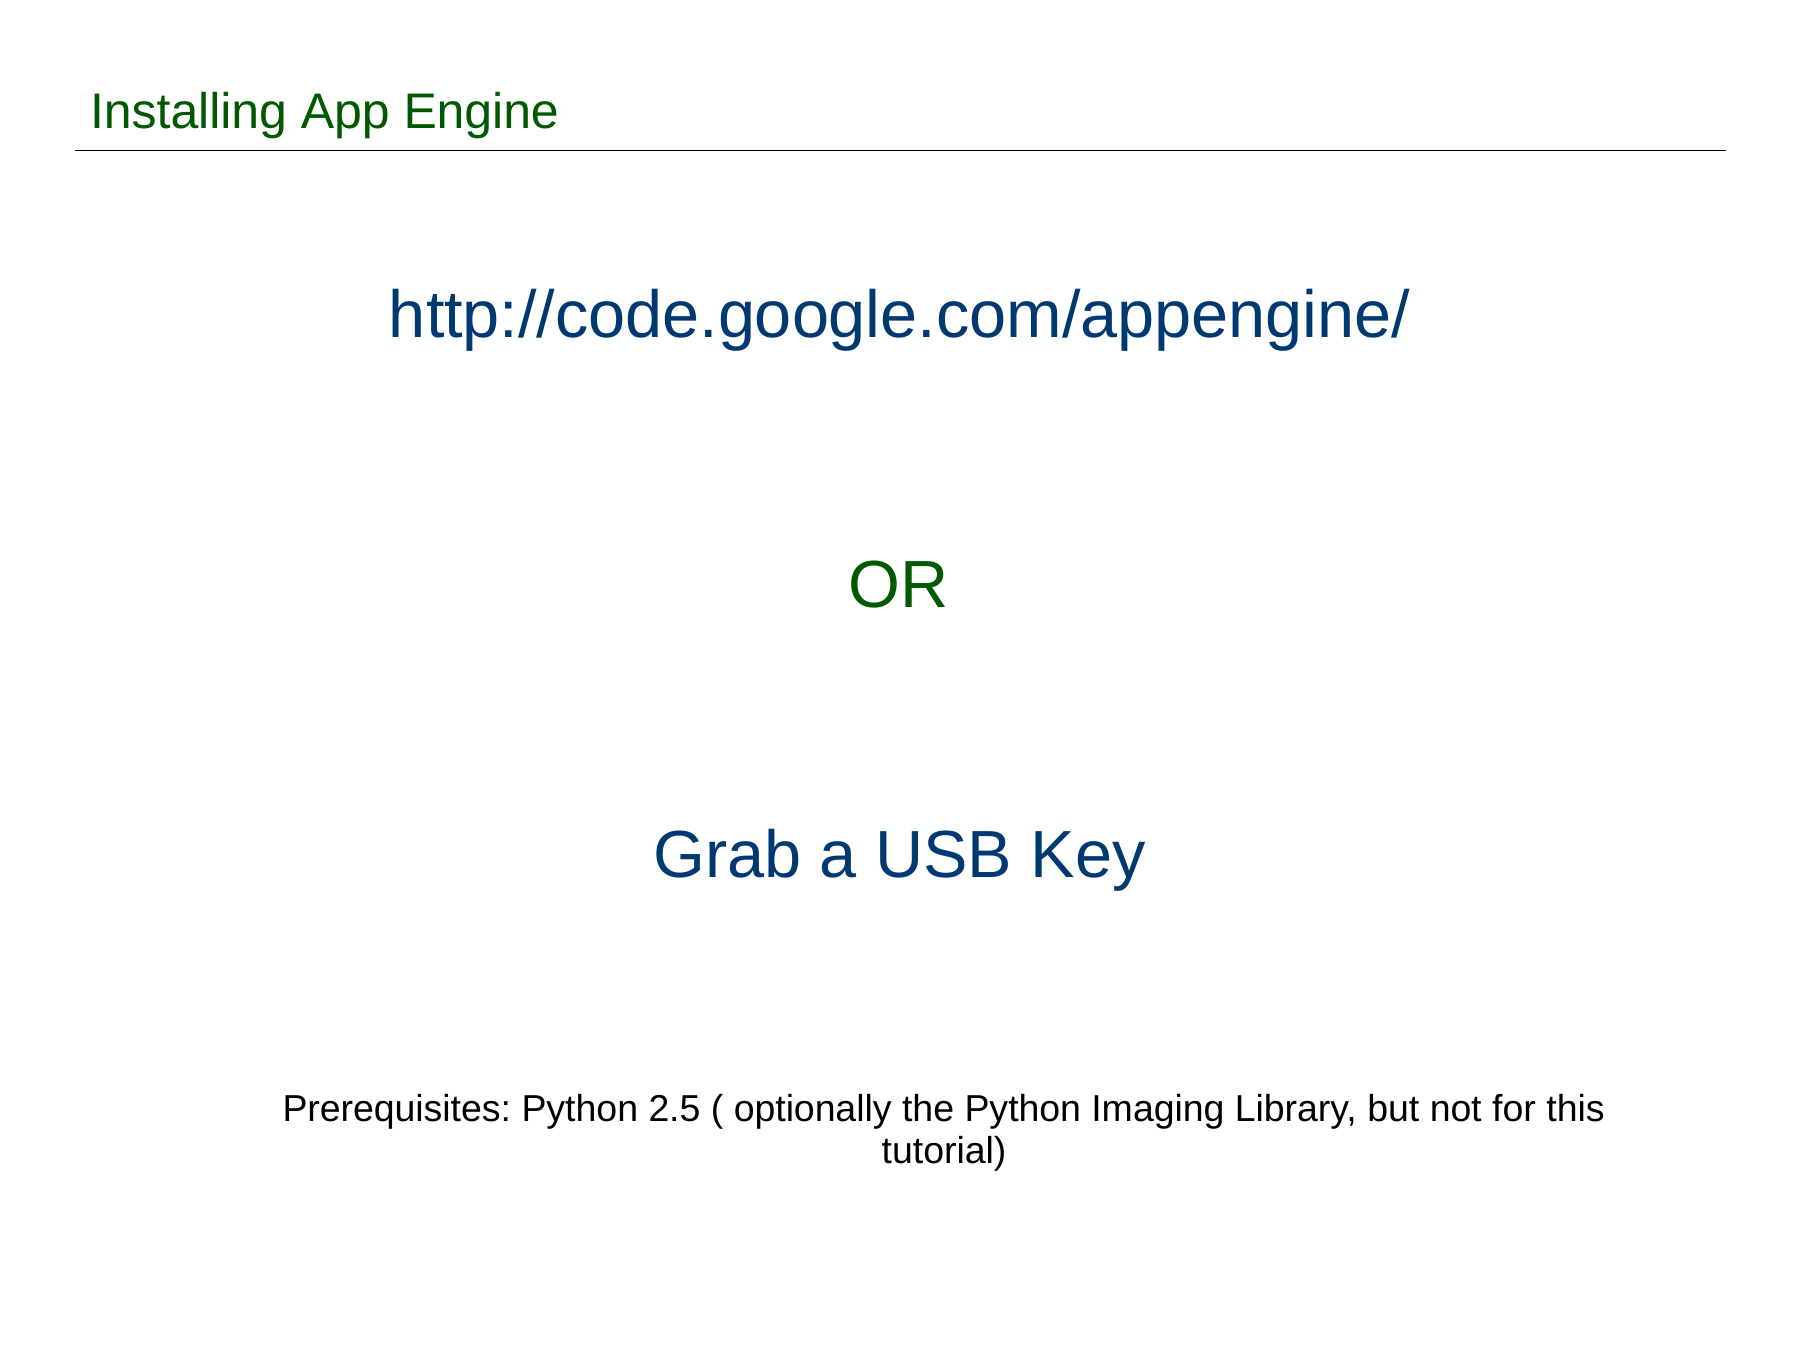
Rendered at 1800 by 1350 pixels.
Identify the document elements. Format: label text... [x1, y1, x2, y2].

text_box Grab a USB Key [359, 810, 1441, 900]
title Installing App Engine [90, 38, 1710, 147]
text_box OR [717, 539, 1081, 630]
text_box http://code.google.com/appengine/ [359, 269, 1441, 540]
text_box Prerequisites: Python 2.5 ( optionally the Python Imaging Library, but not for this tutorial) [215, 1080, 1673, 1179]
